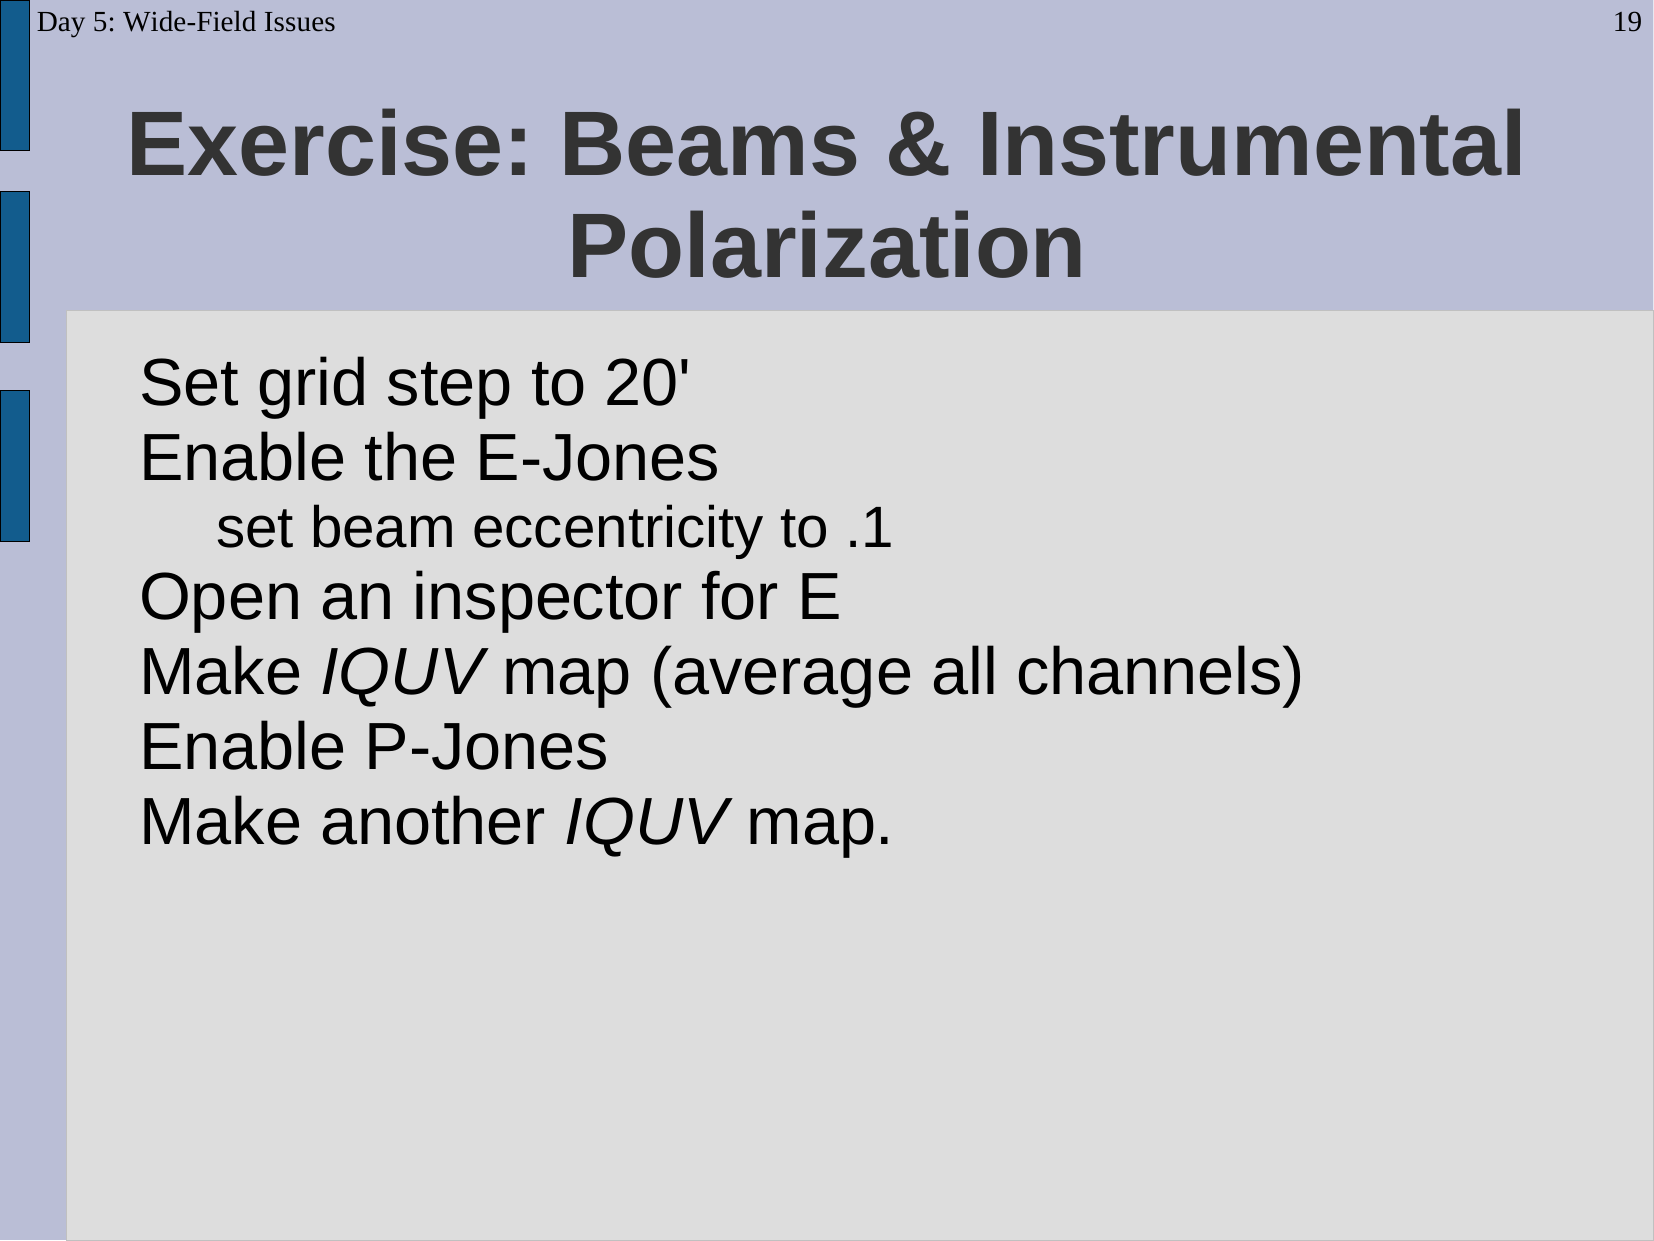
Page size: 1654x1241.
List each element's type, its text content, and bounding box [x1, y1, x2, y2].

list Set grid step to 20' Enable the E-Jones set beam eccentricity to .1 Open an inspector for E Make IQUV map (average all channels) Enable P-Jones Make another IQUV map. [121, 344, 1534, 1112]
title Exercise: Beams & Instrumental Polarization [121, 87, 1534, 302]
